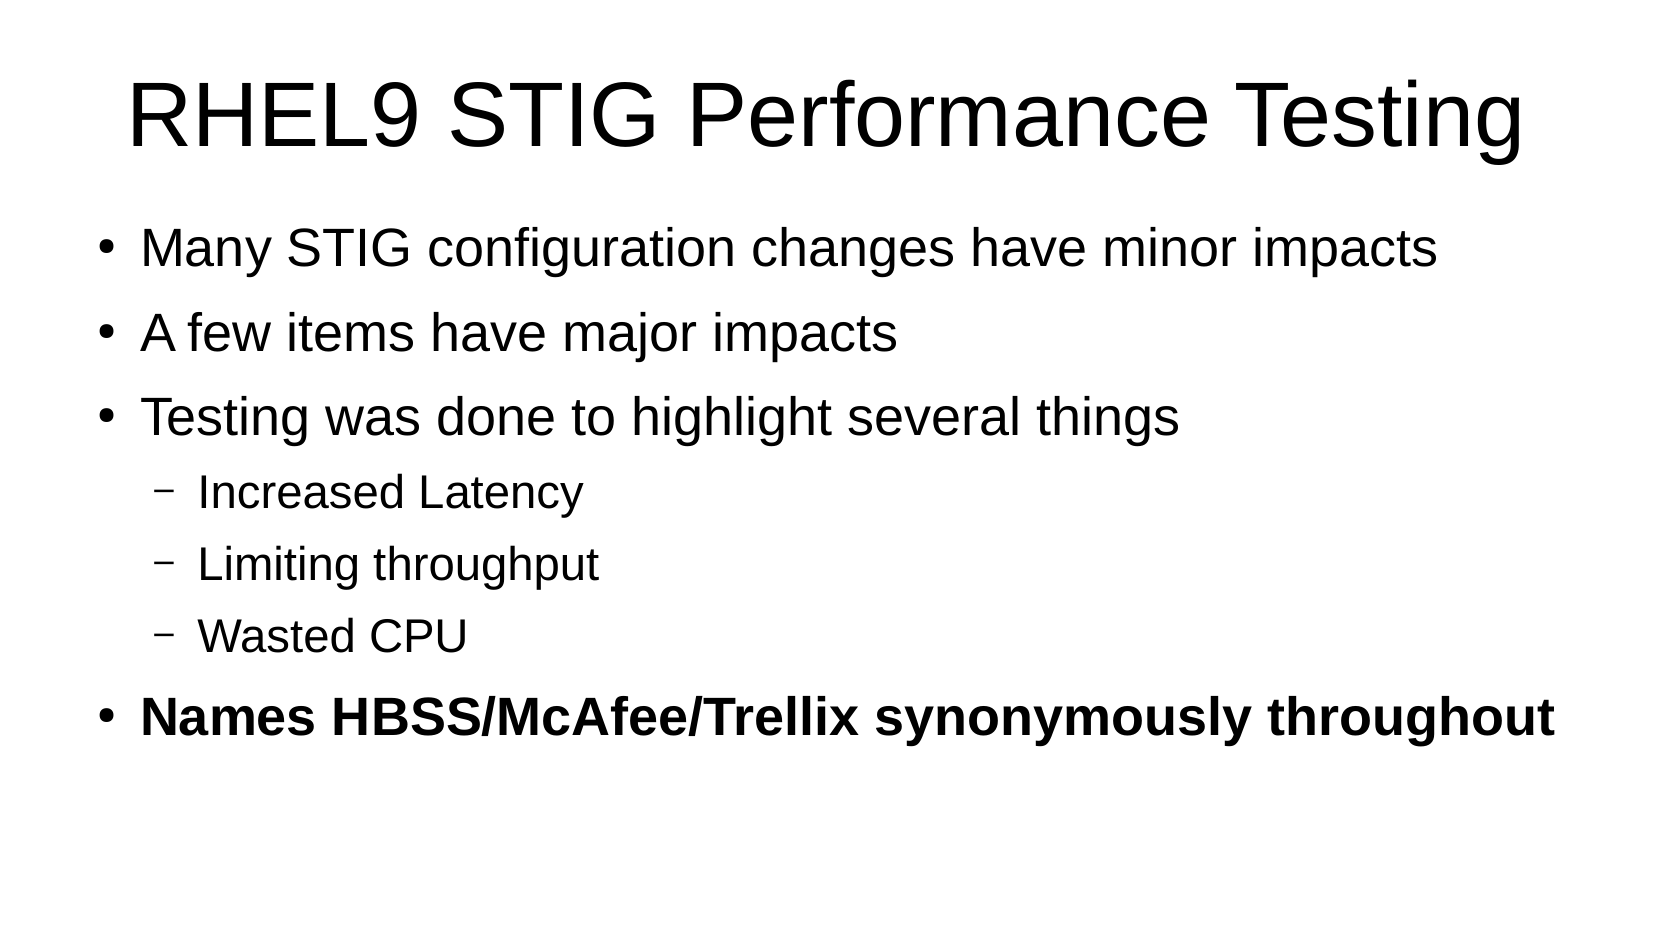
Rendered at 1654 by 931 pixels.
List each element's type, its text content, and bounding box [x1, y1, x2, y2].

list Many STIG configuration changes have minor impacts A few items have major impacts Testing was done to highlight several things Increased Latency Limiting throughput Wasted CPU Names HBSS/McAfee/Trellix synonymously throughout [82, 217, 1571, 758]
title RHEL9 STIG Performance Testing [82, 37, 1571, 193]
